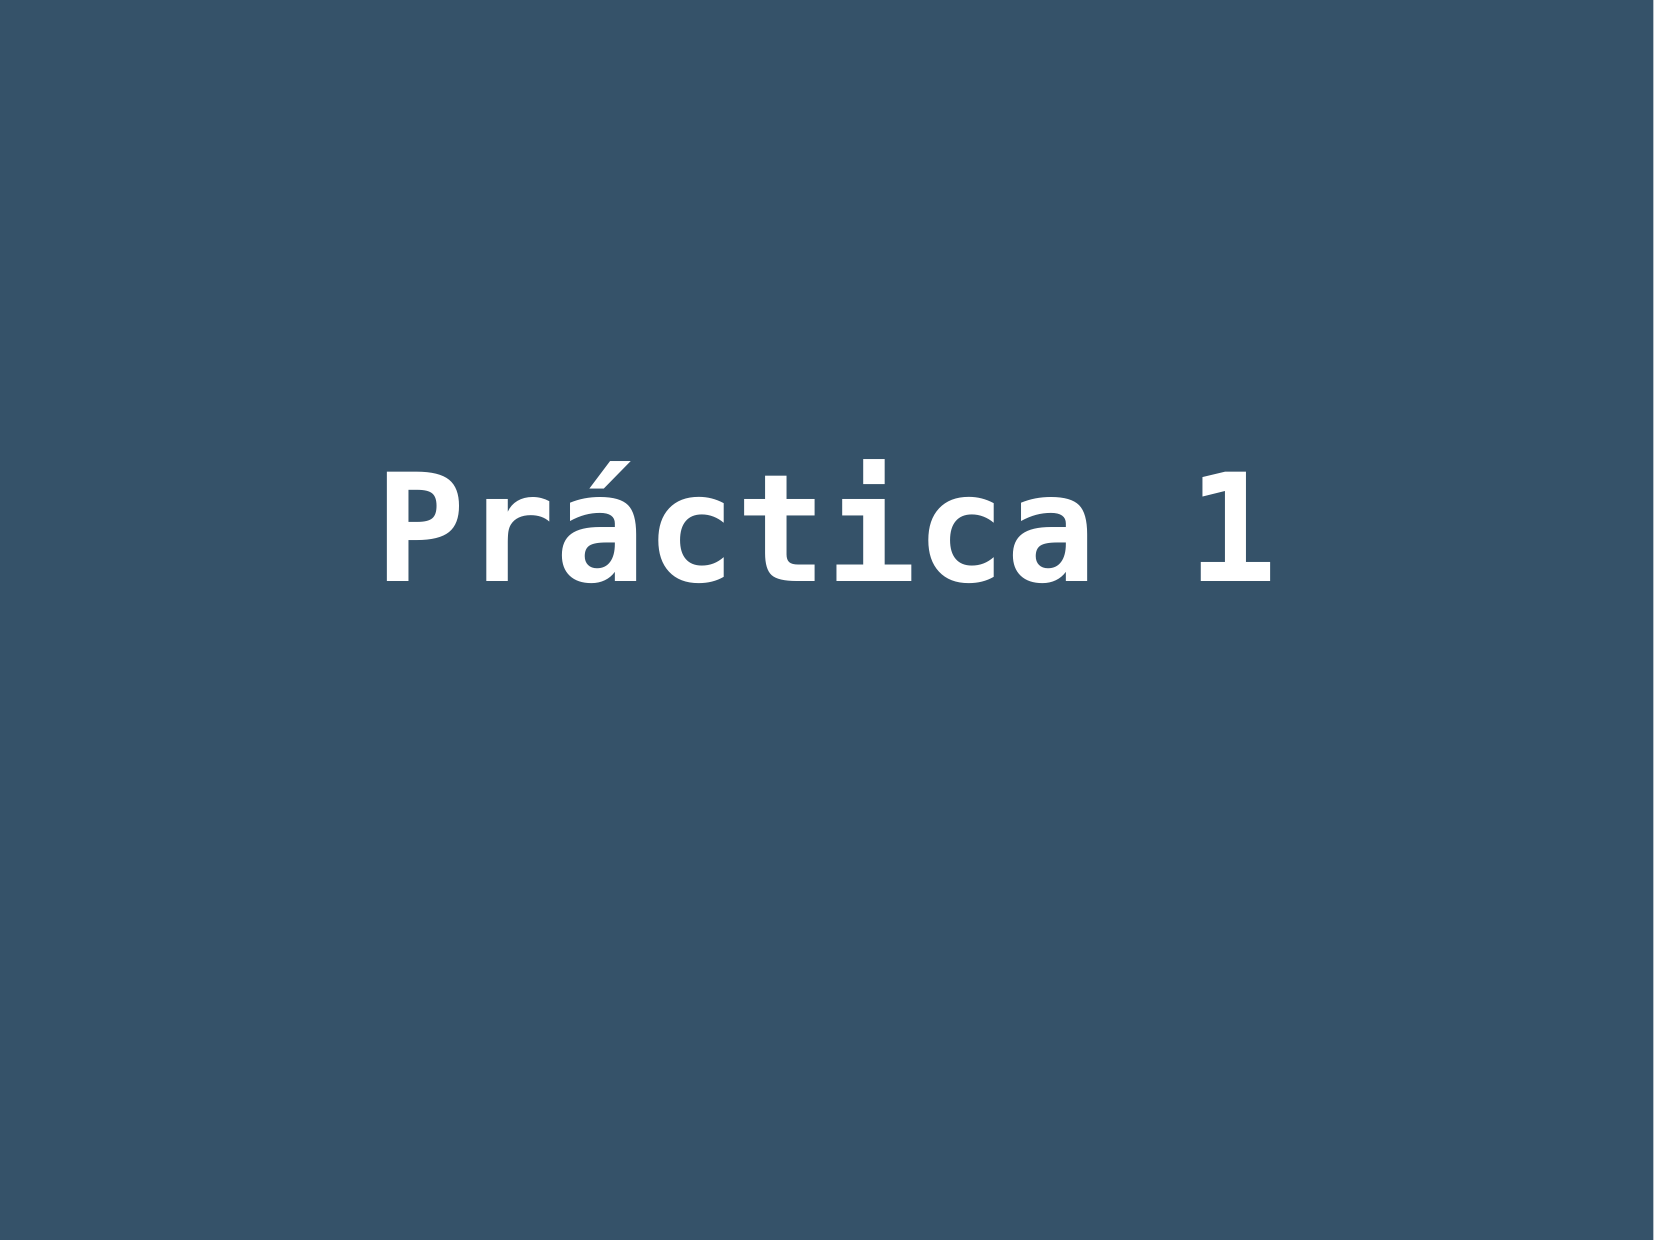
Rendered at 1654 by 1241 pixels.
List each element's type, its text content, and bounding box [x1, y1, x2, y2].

subtitle Práctica 1 [82, 49, 1571, 1010]
